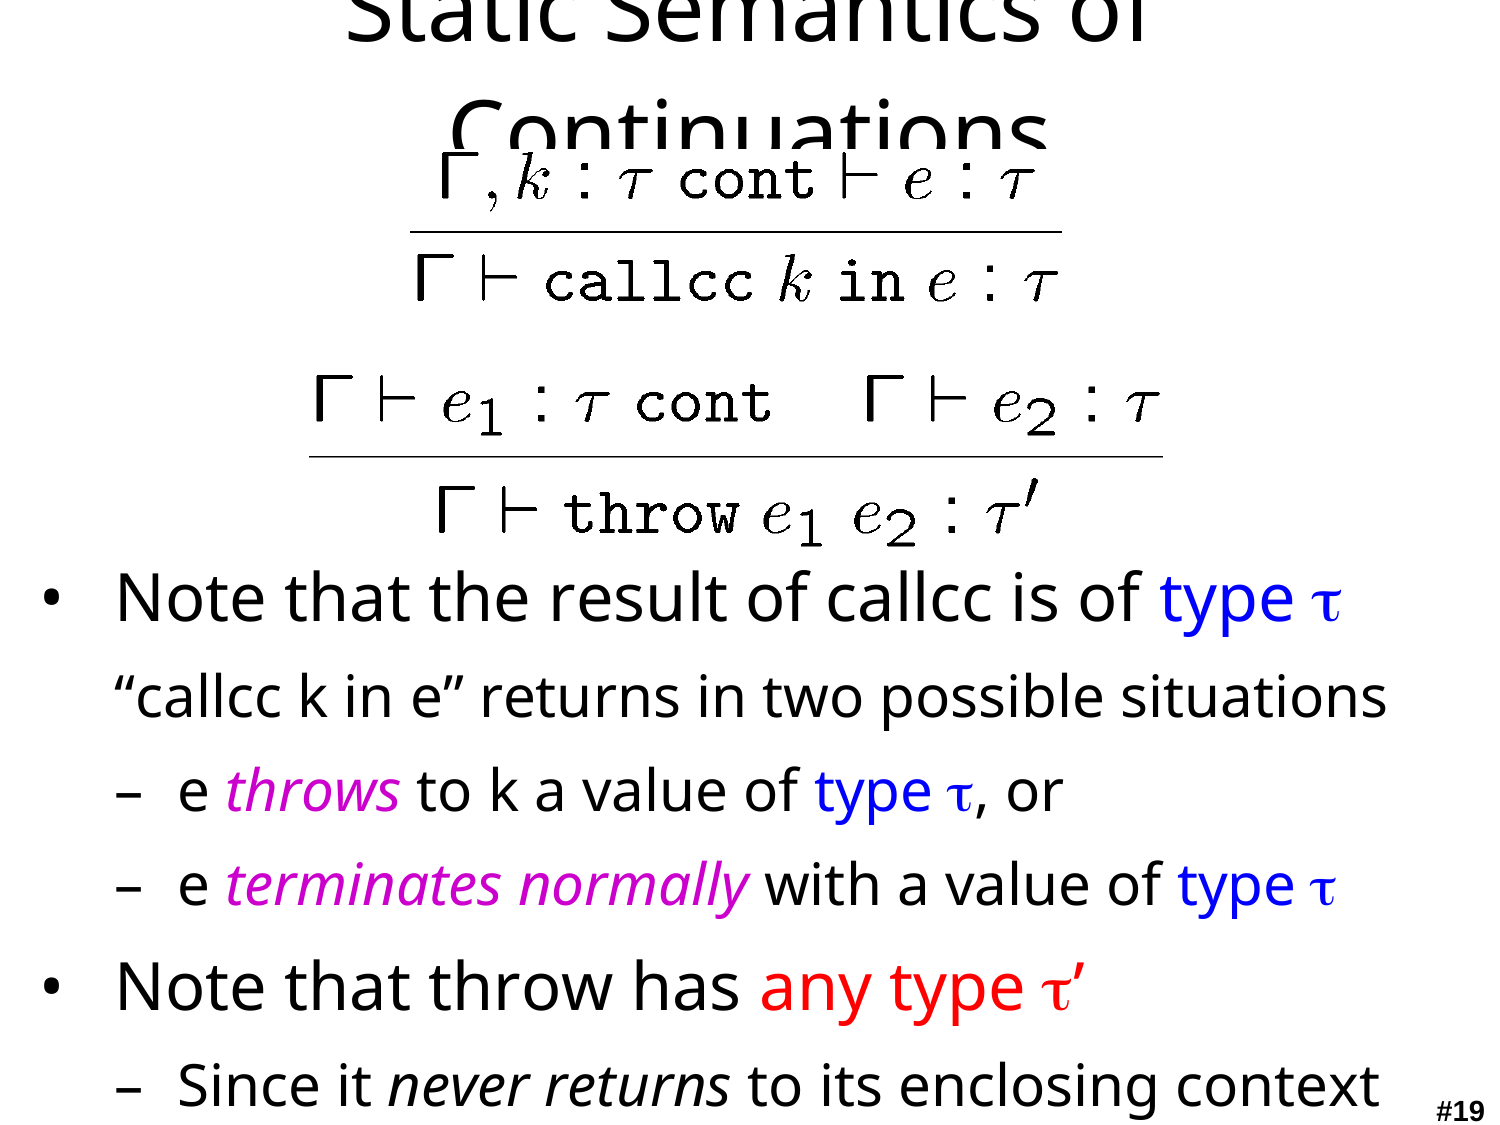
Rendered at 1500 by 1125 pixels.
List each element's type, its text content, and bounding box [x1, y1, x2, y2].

picture [308, 149, 1163, 547]
list Note that the result of callcc is of type  “callcc k in e” returns in two possible situations e throws to k a value of type , or e terminates normally with a value of type  Note that throw has any type ’ Since it never returns to its enclosing context [24, 542, 1476, 1075]
title Static Semantics of Continuations [24, 0, 1476, 163]
